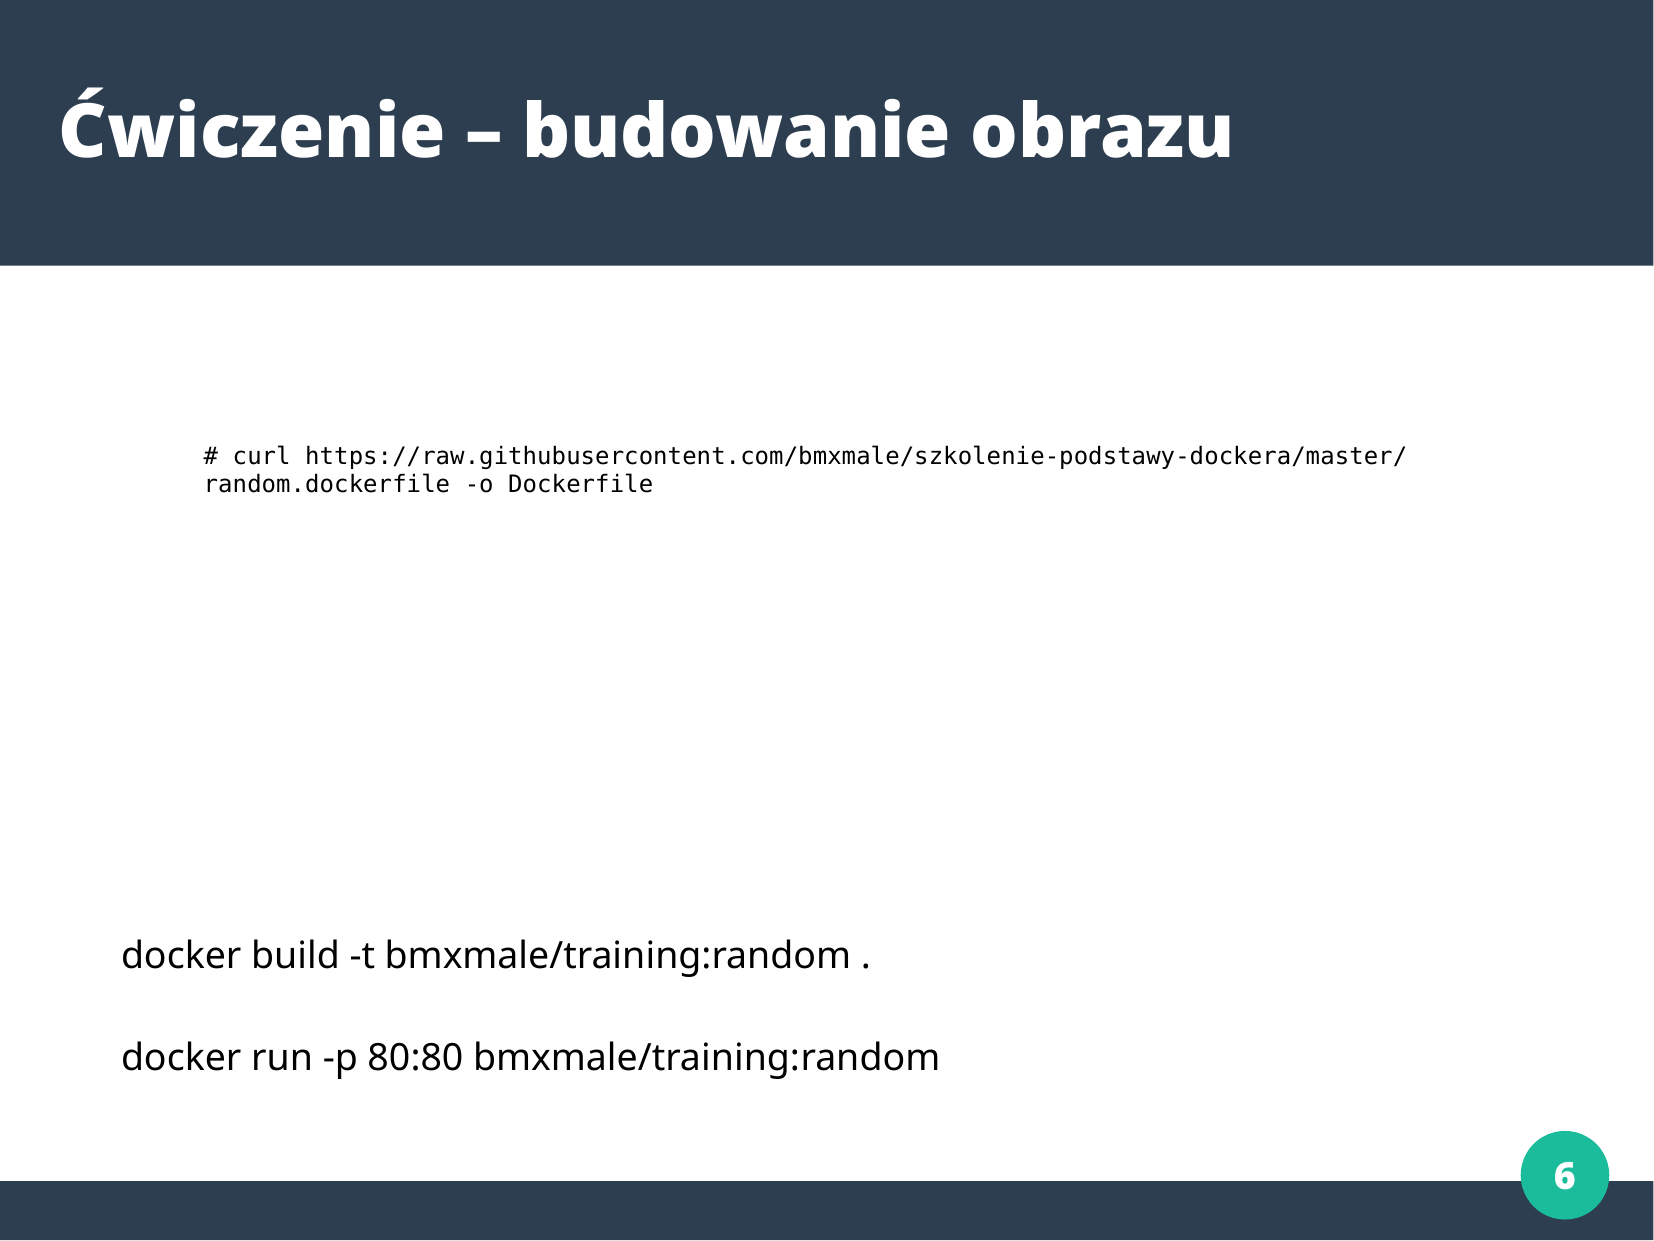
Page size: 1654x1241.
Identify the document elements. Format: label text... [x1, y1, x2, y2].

title Ćwiczenie – budowanie obrazu [59, 49, 1595, 207]
text_box docker build -t bmxmale/training:random . docker run -p 80:80 bmxmale/training:random [106, 870, 1562, 1060]
text_box # curl https://raw.githubusercontent.com/bmxmale/szkolenie-podstawy-dockera/master/random.dockerfile -o Dockerfile [188, 434, 1477, 674]
